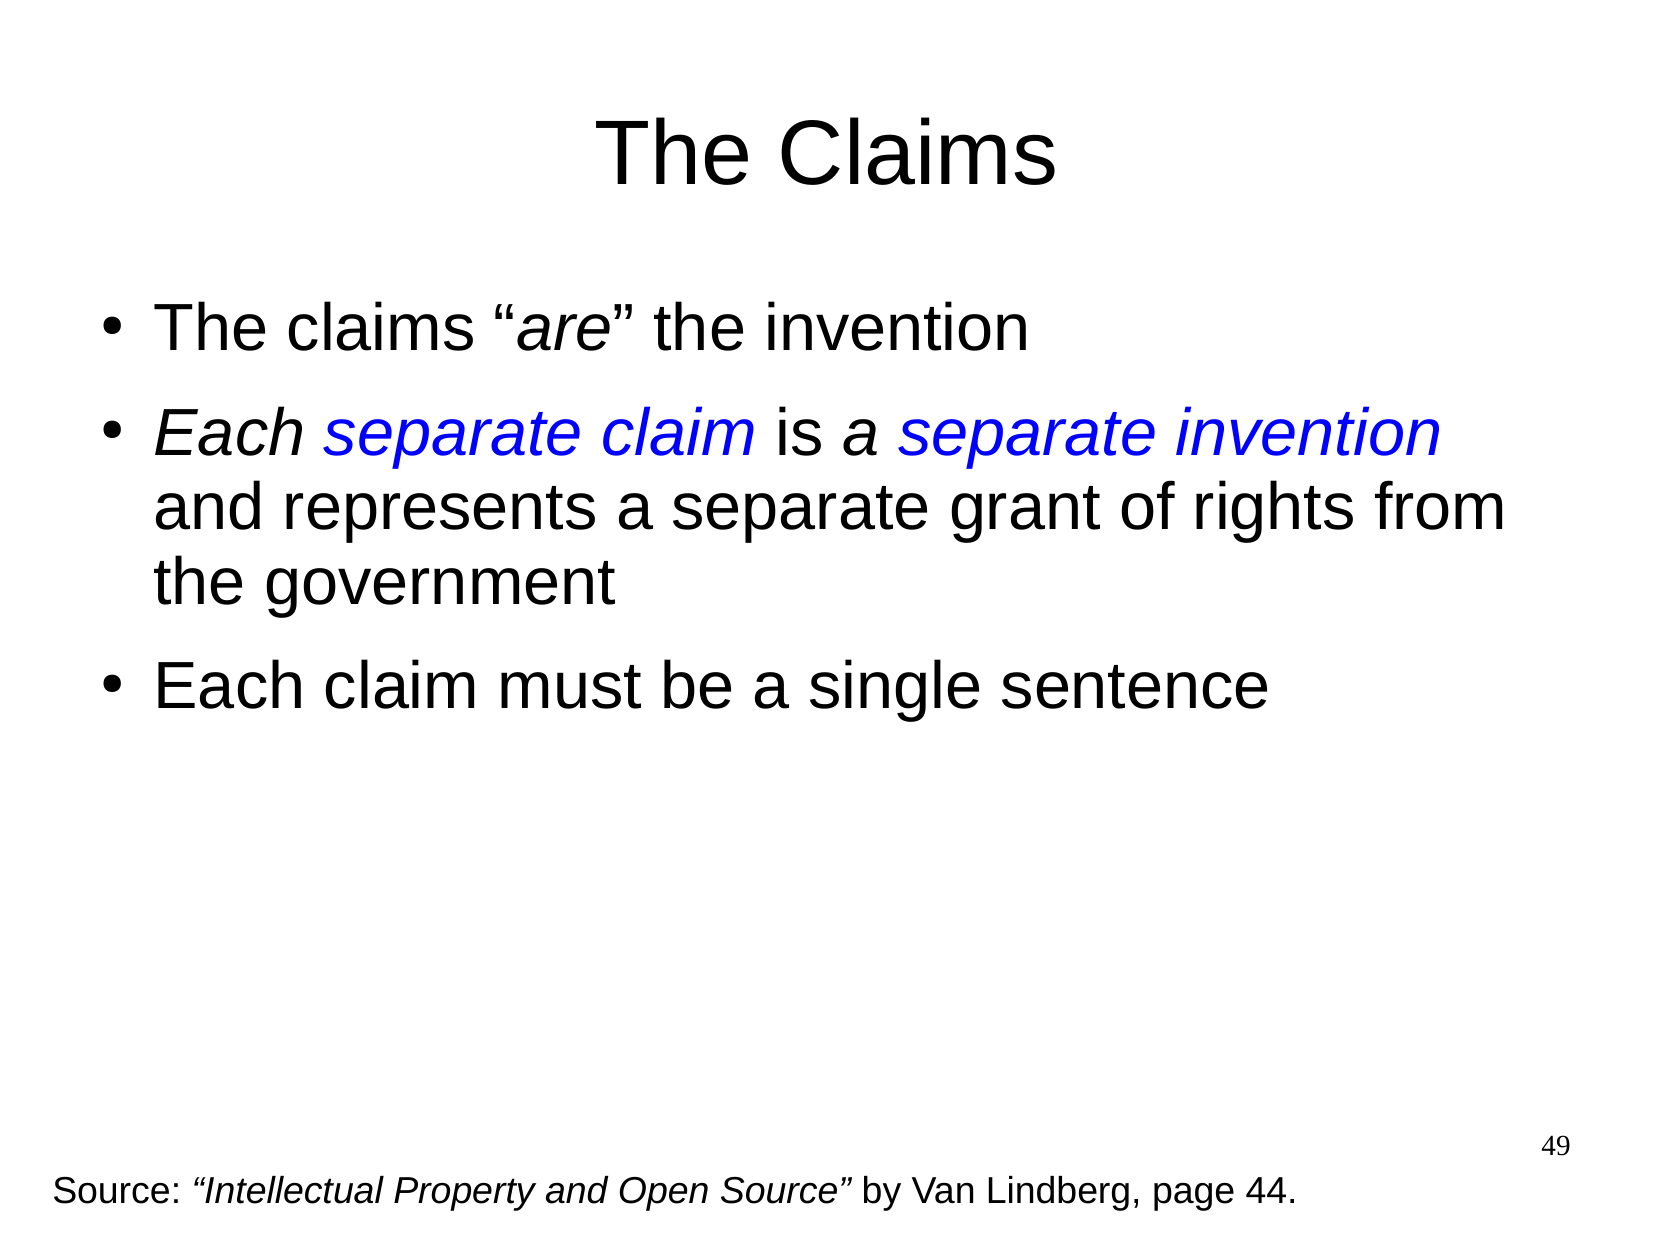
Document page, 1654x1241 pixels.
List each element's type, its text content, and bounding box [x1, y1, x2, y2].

list The claims “are” the invention Each separate claim is a separate invention and represents a separate grant of rights from the government Each claim must be a single sentence [82, 290, 1571, 1094]
text_box Source: “Intellectual Property and Open Source” by Van Lindberg, page 44. [37, 1162, 1613, 1220]
title The Claims [82, 56, 1571, 250]
